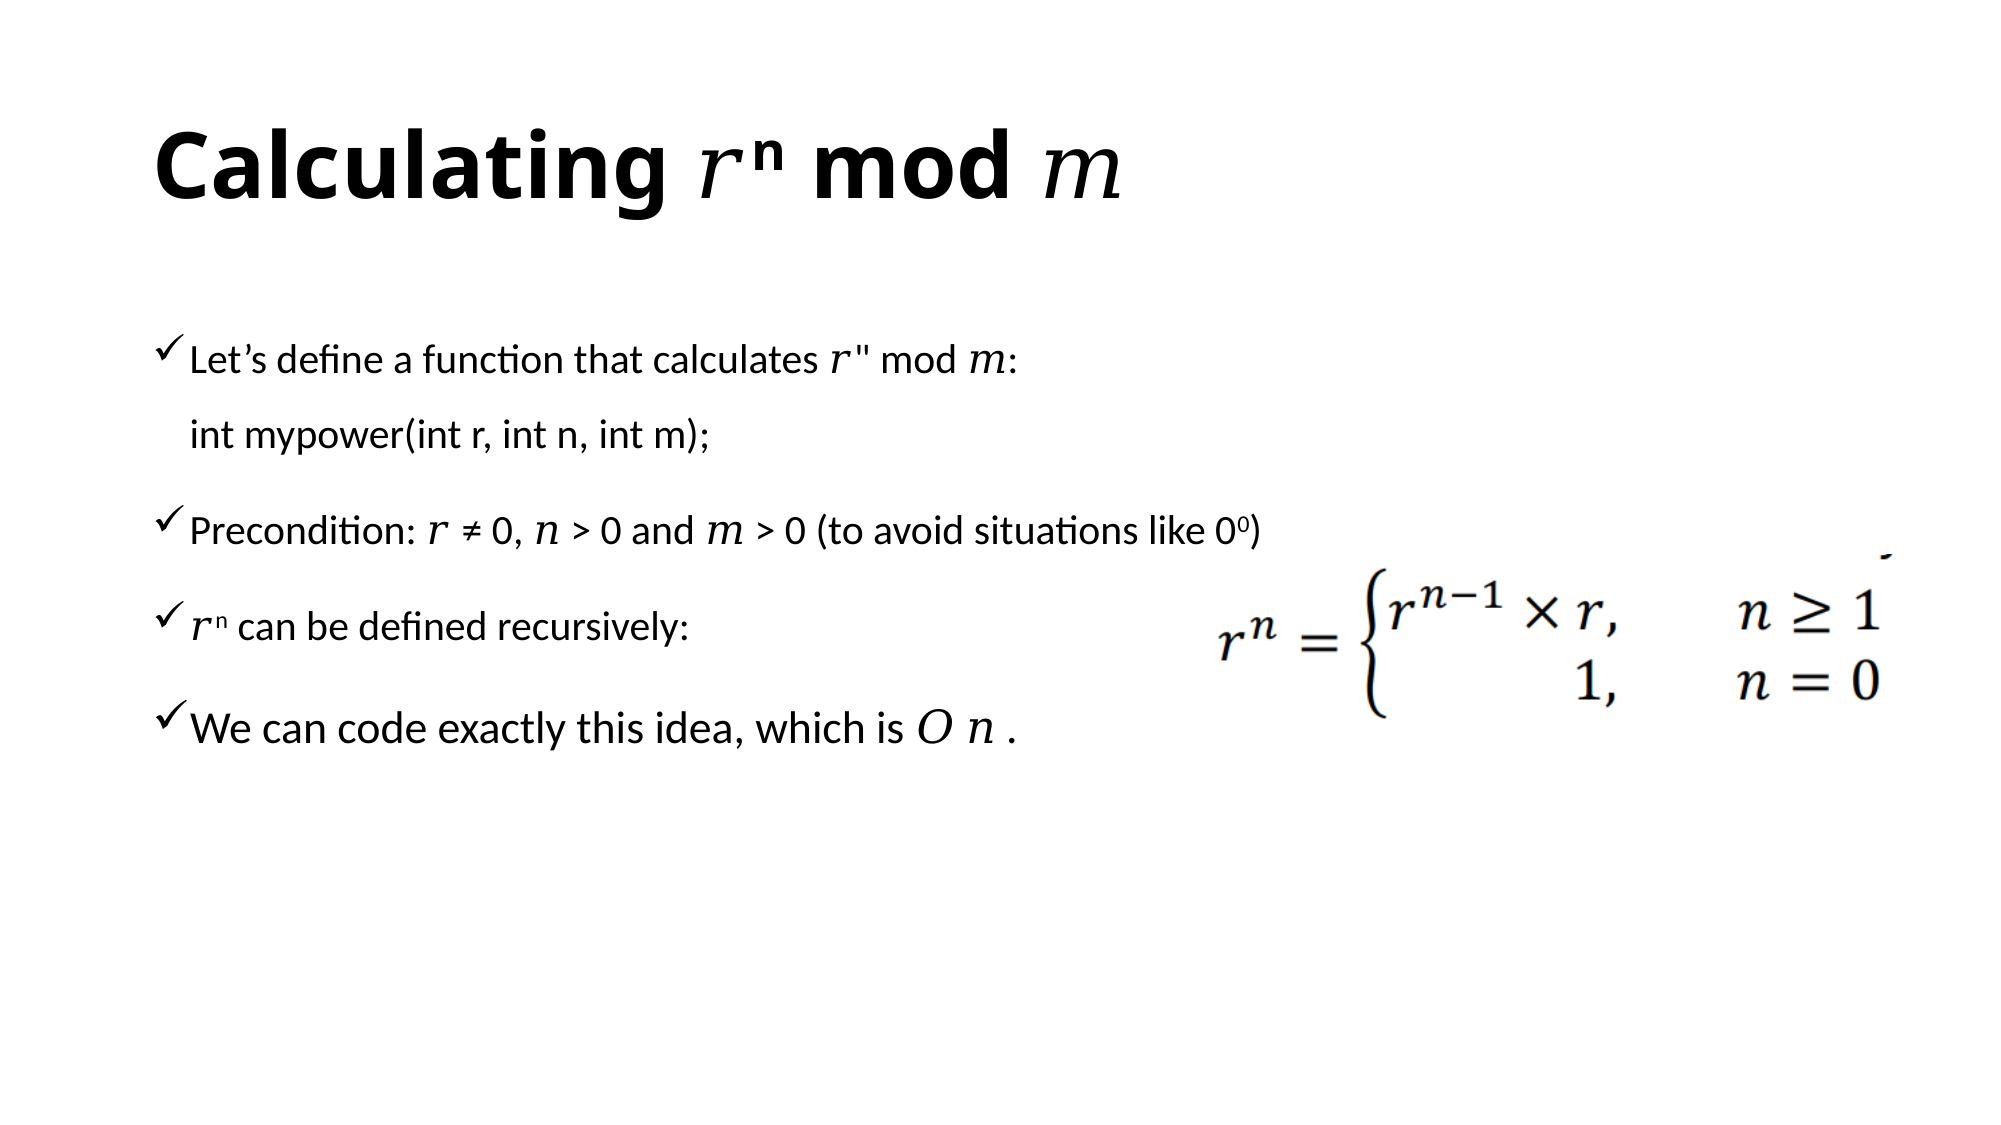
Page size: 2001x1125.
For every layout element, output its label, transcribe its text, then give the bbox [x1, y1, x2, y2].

text_box Let’s define a function that calculates 𝑟" mod 𝑚: int mypower(int r, int n, int m); Precondition: 𝑟 ≠ 0, 𝑛 > 0 and 𝑚 > 0 (to avoid situations like 00) 𝑟n can be defined recursively: We can code exactly this idea, which is 𝑂 𝑛 . [137, 299, 1863, 1014]
picture [1200, 554, 1923, 732]
text_box Calculating 𝑟n mod 𝑚 [137, 59, 1863, 278]
